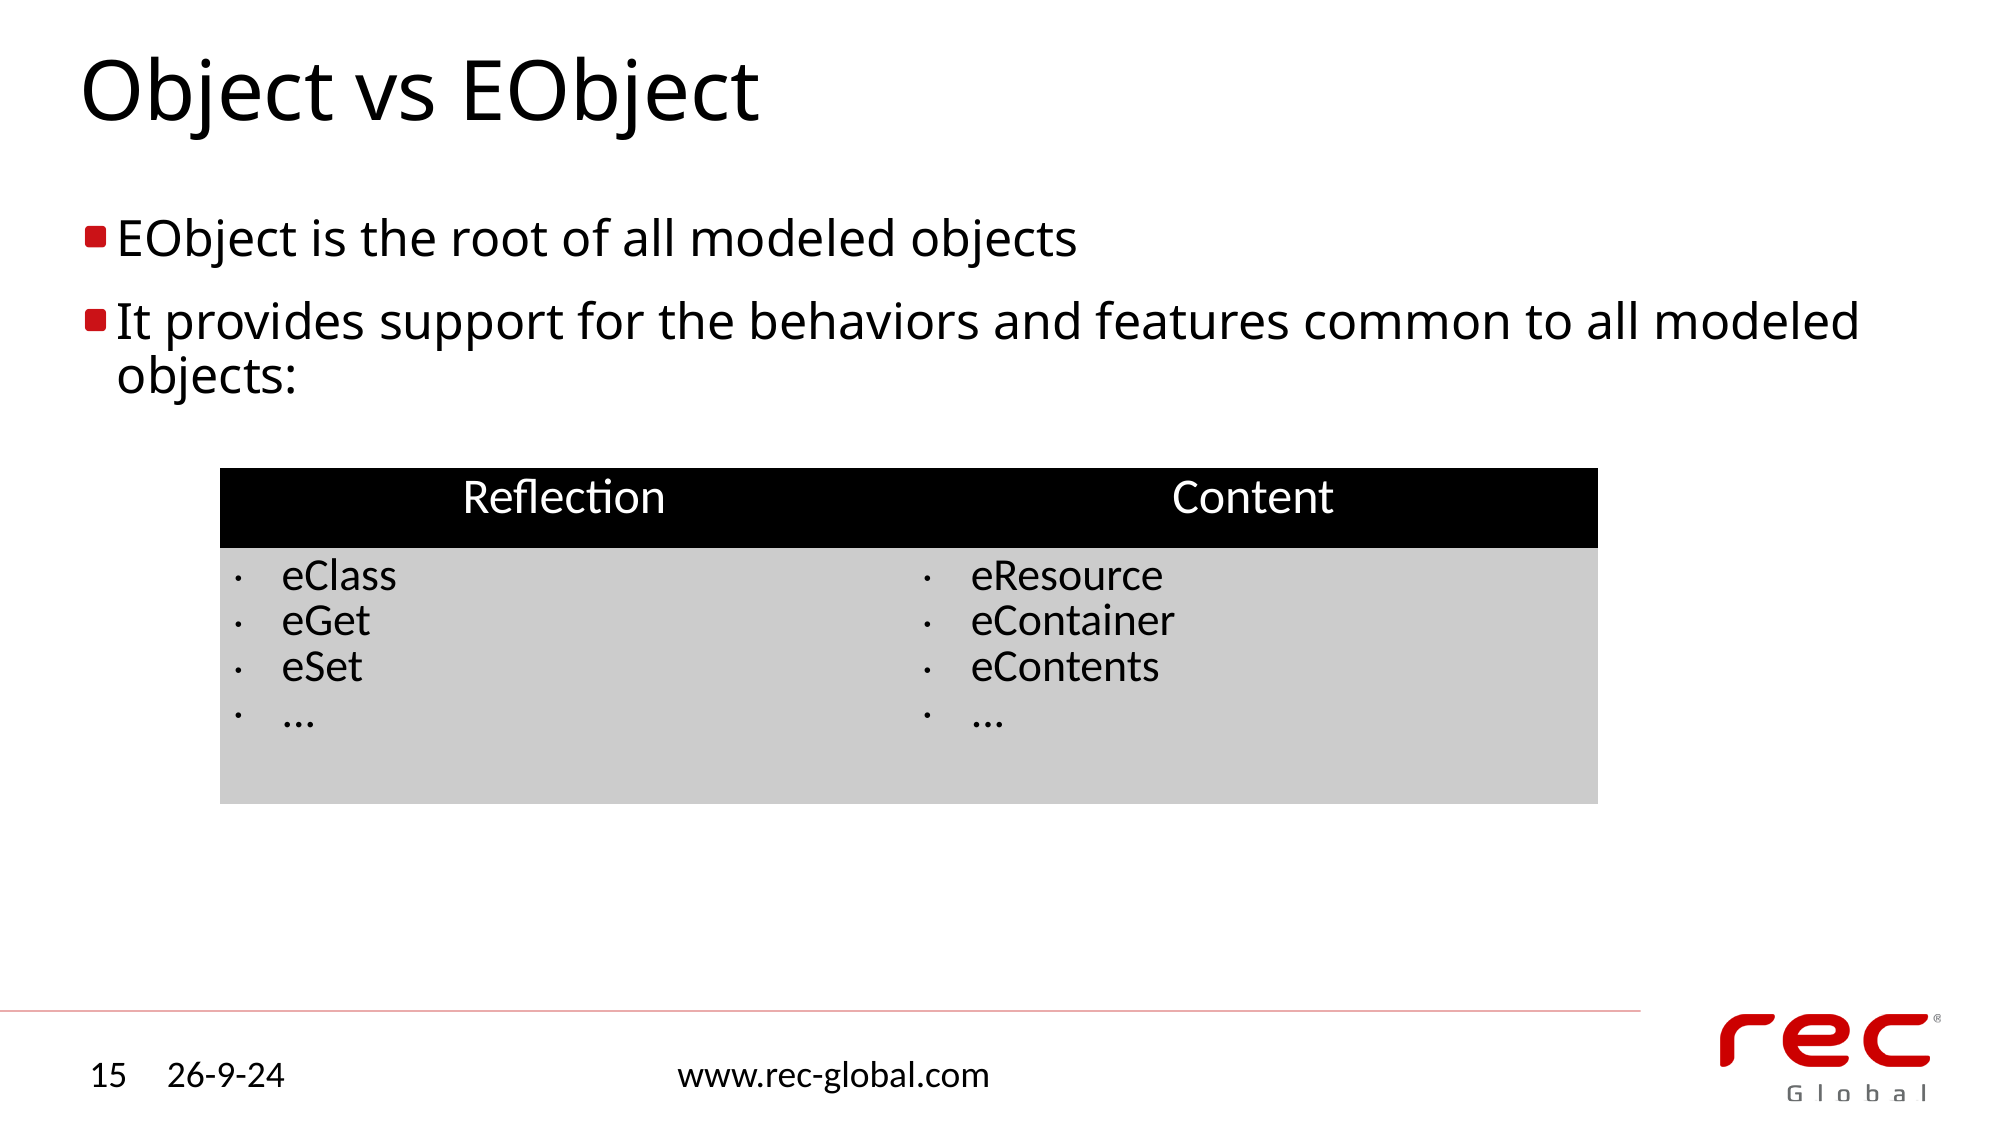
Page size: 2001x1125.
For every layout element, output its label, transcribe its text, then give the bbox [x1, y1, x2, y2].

title Object vs EObject [64, 0, 1934, 188]
table_cell eResource eContainer eContents ... [909, 548, 1598, 804]
slide_number 15-11-25 [152, 1042, 327, 1103]
list EObject is the root of all modeled objects It provides support for the behaviors and features common to all modeled objects: [64, 205, 1934, 1011]
table_header Reflection [220, 468, 909, 548]
table_header Content [909, 468, 1598, 548]
table_cell eClass eGet eSet ... [220, 548, 909, 804]
slide_number <numer> [64, 1042, 152, 1103]
picture [1720, 1014, 1941, 1102]
footer www.rec-global.com [662, 1042, 1338, 1103]
